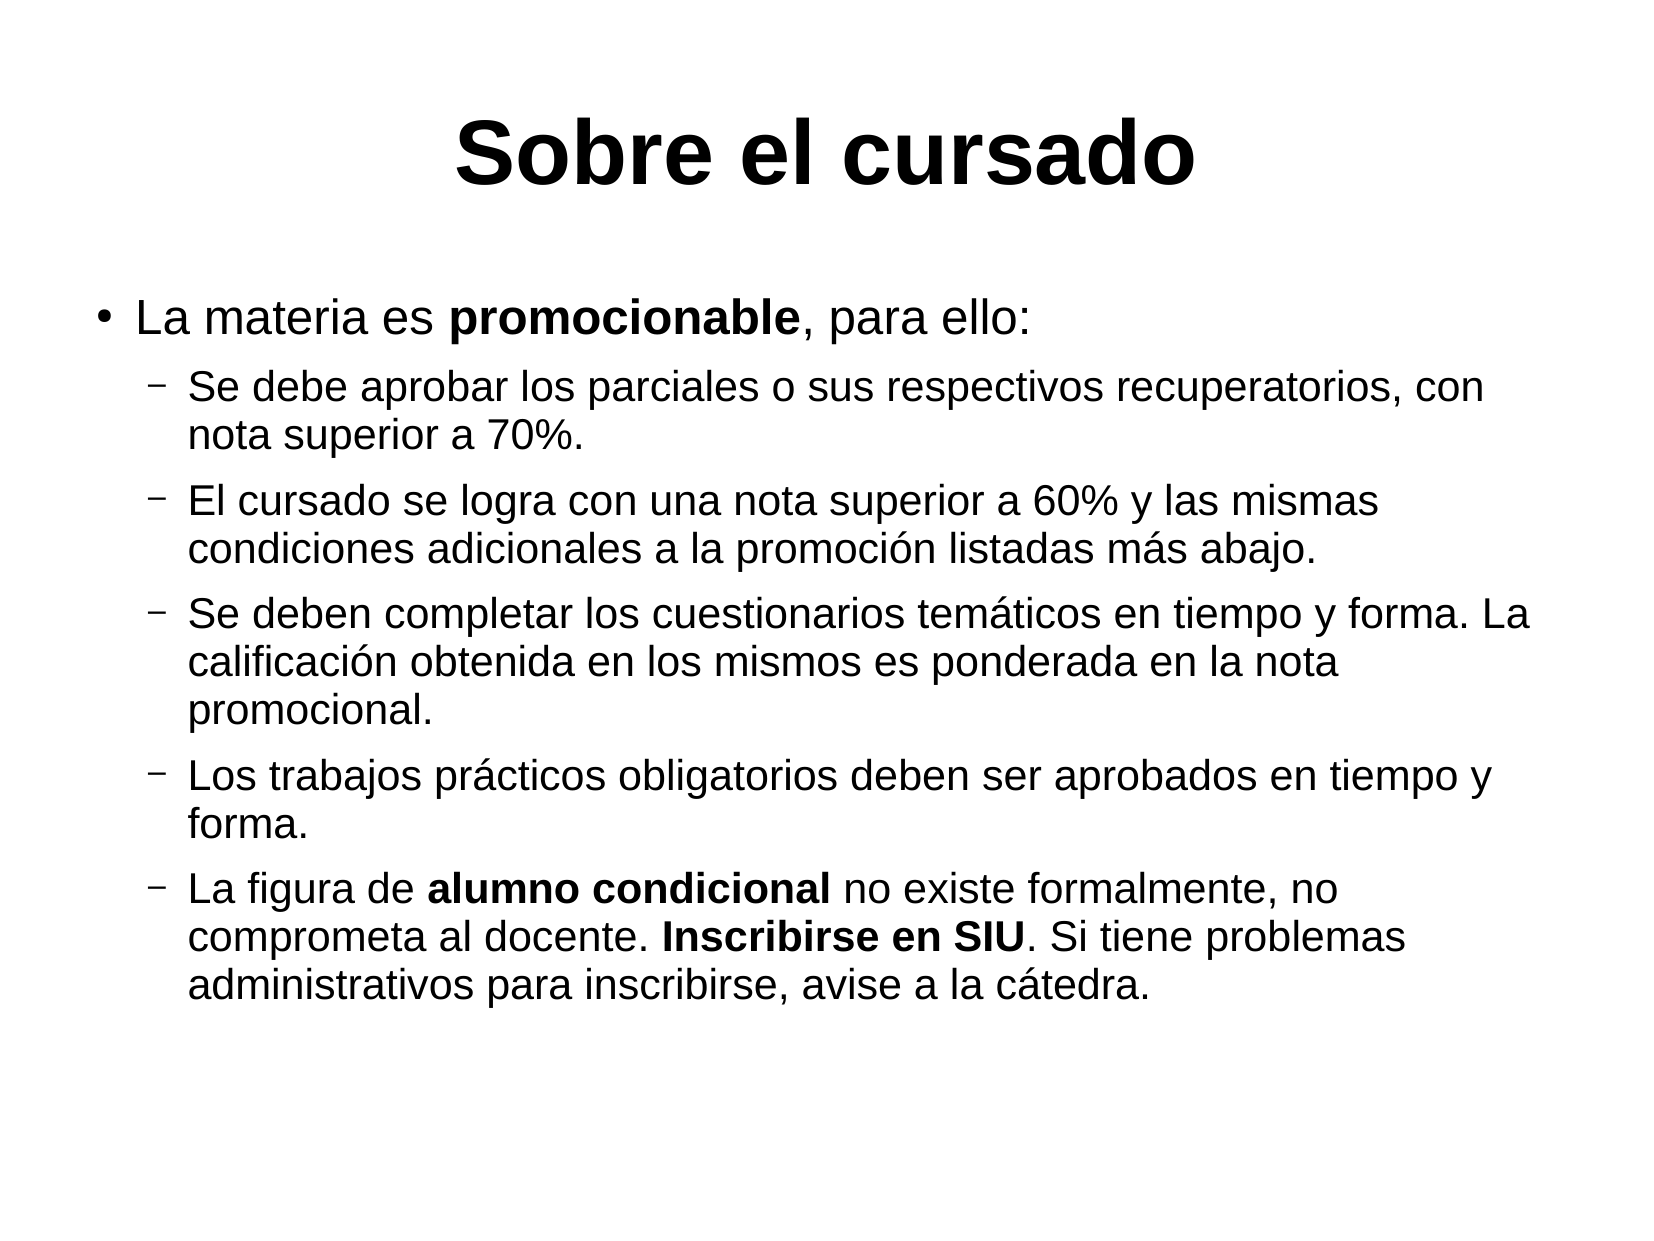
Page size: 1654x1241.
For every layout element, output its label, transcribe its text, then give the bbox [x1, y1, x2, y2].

list La materia es promocionable, para ello: Se debe aprobar los parciales o sus respectivos recuperatorios, con nota superior a 70%. El cursado se logra con una nota superior a 60% y las mismas condiciones adicionales a la promoción listadas más abajo. Se deben completar los cuestionarios temáticos en tiempo y forma. La calificación obtenida en los mismos es ponderada en la nota promocional. Los trabajos prácticos obligatorios deben ser aprobados en tiempo y forma. La figura de alumno condicional no existe formalmente, no comprometa al docente. Inscribirse en SIU. Si tiene problemas administrativos para inscribirse, avise a la cátedra. [82, 290, 1571, 1010]
title Sobre el cursado [82, 49, 1571, 257]
